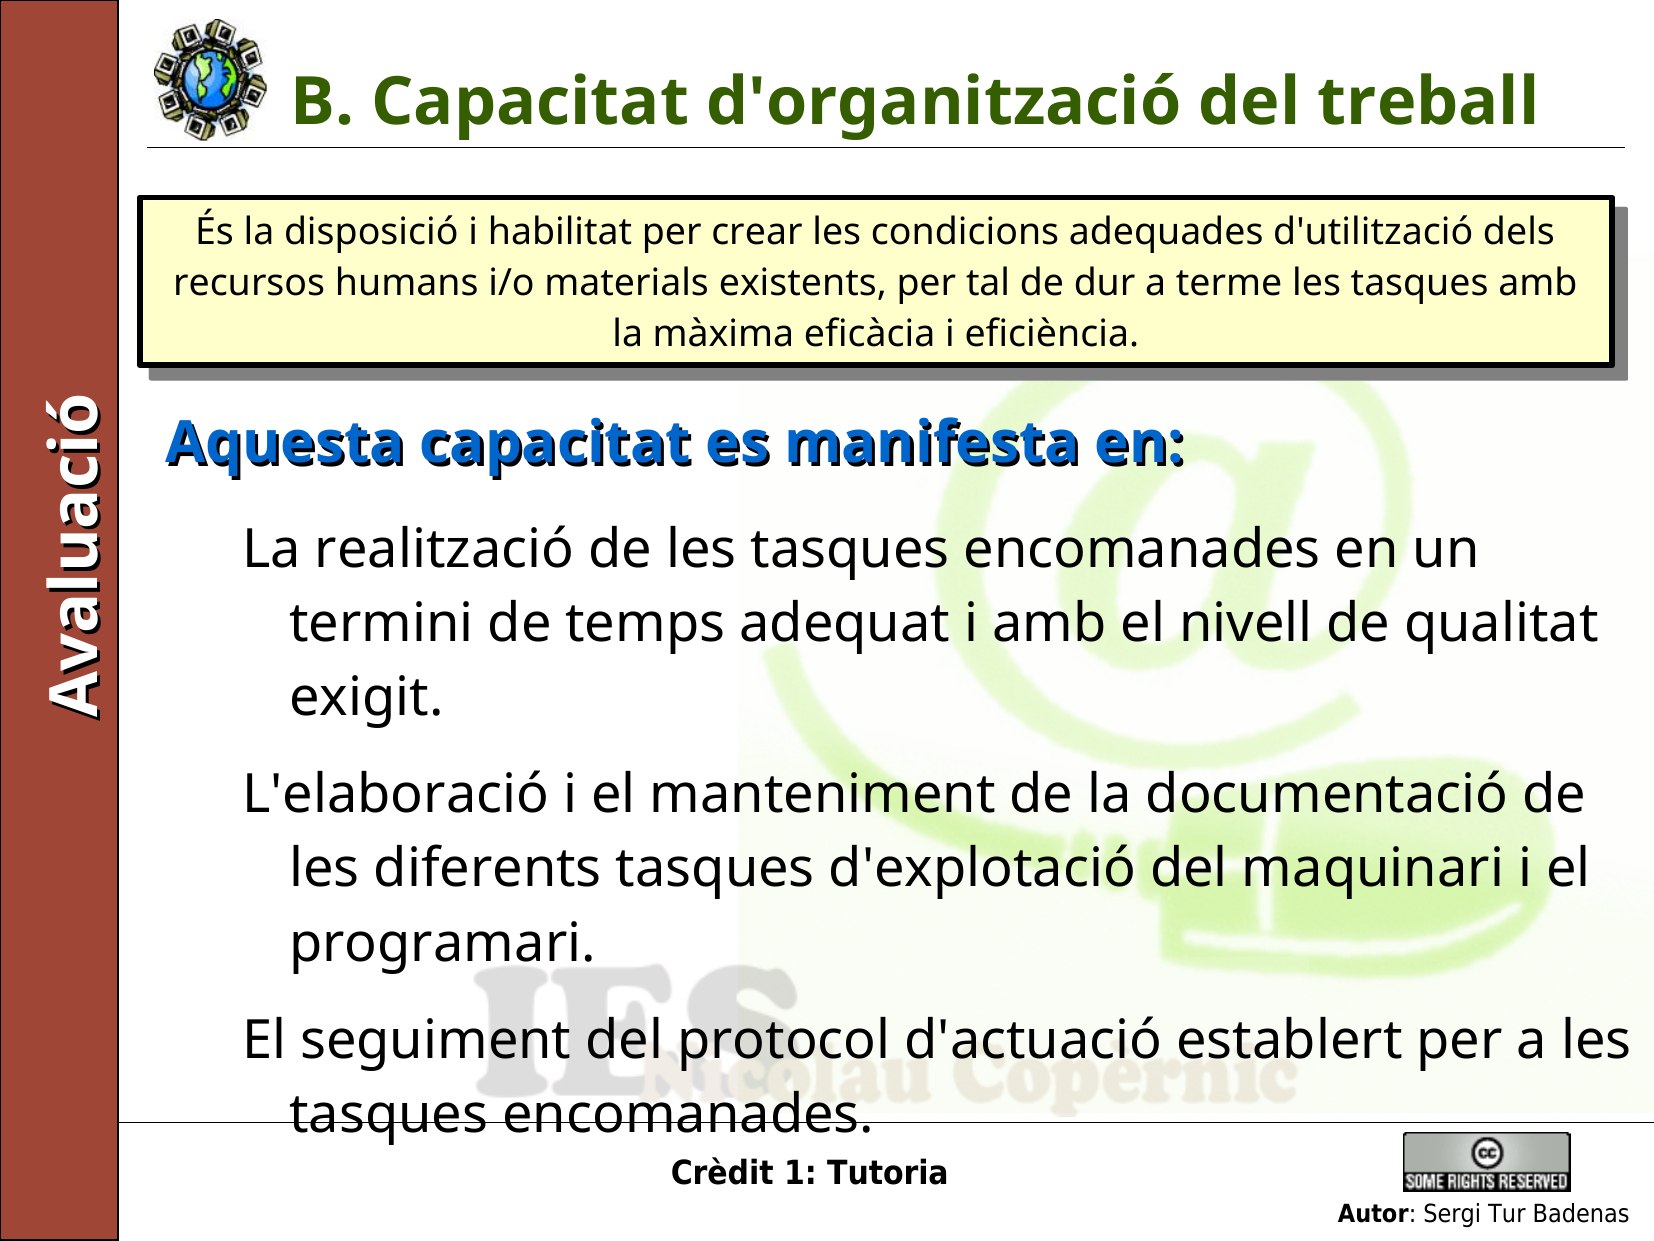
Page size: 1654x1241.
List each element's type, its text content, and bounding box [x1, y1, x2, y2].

picture [600, 1106, 617, 1117]
picture [510, 1106, 525, 1115]
picture [653, 1106, 667, 1117]
picture [1403, 1132, 1571, 1192]
picture [715, 1106, 730, 1117]
picture [466, 252, 1654, 1117]
text_box És la disposició i habilitat per crear les condicions adequades d'utilització dels recursos humans i/o materials existents, per tal de dur a terme les tasques amb la màxima eficàcia i eficiència. [139, 197, 1613, 325]
picture [811, 1106, 826, 1115]
picture [778, 1106, 794, 1117]
picture [541, 1106, 556, 1117]
picture [634, 1106, 648, 1117]
list Aquesta capacitat es manifesta en: La realització de les tasques encomanades en un termini de temps adequat i amb el nivell de qualitat exigit. L'elaboració i el manteniment de la documentació de les diferents tasques d'explotació del maquinari i el programari. El seguiment del protocol d'actuació establert per a les tasques encomanades. [147, 400, 1636, 1058]
picture [154, 19, 268, 142]
title B. Capacitat d'organització del treball [171, 56, 1654, 141]
